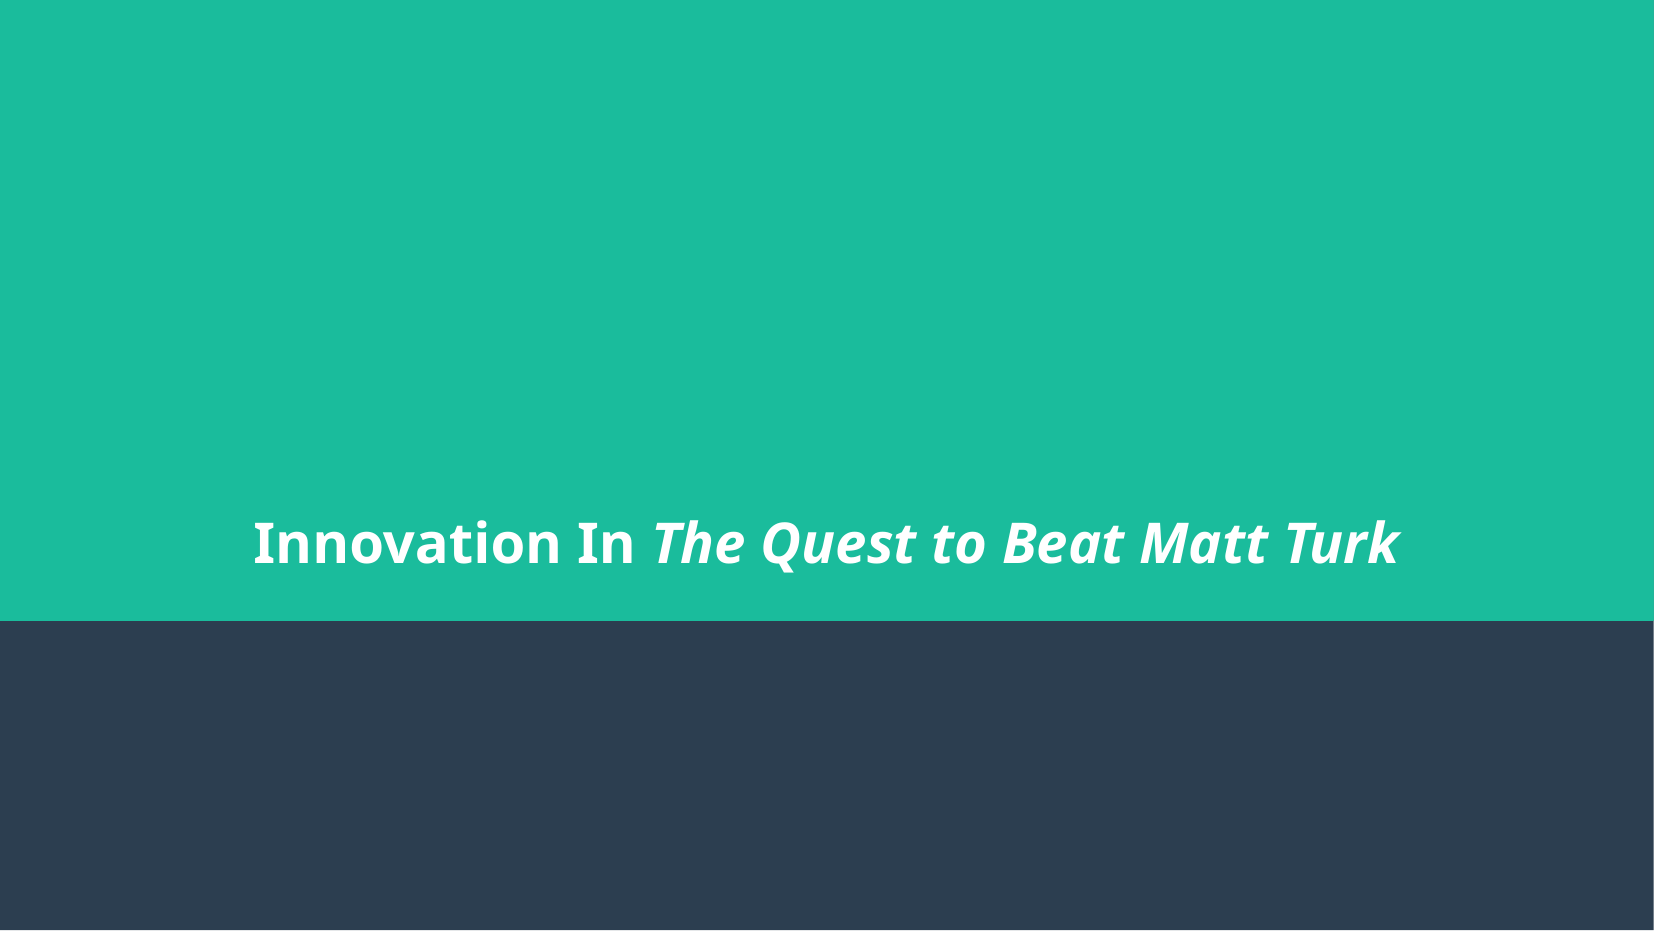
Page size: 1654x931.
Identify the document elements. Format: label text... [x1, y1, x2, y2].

title Innovation In The Quest to Beat Matt Turk [59, 465, 1595, 583]
